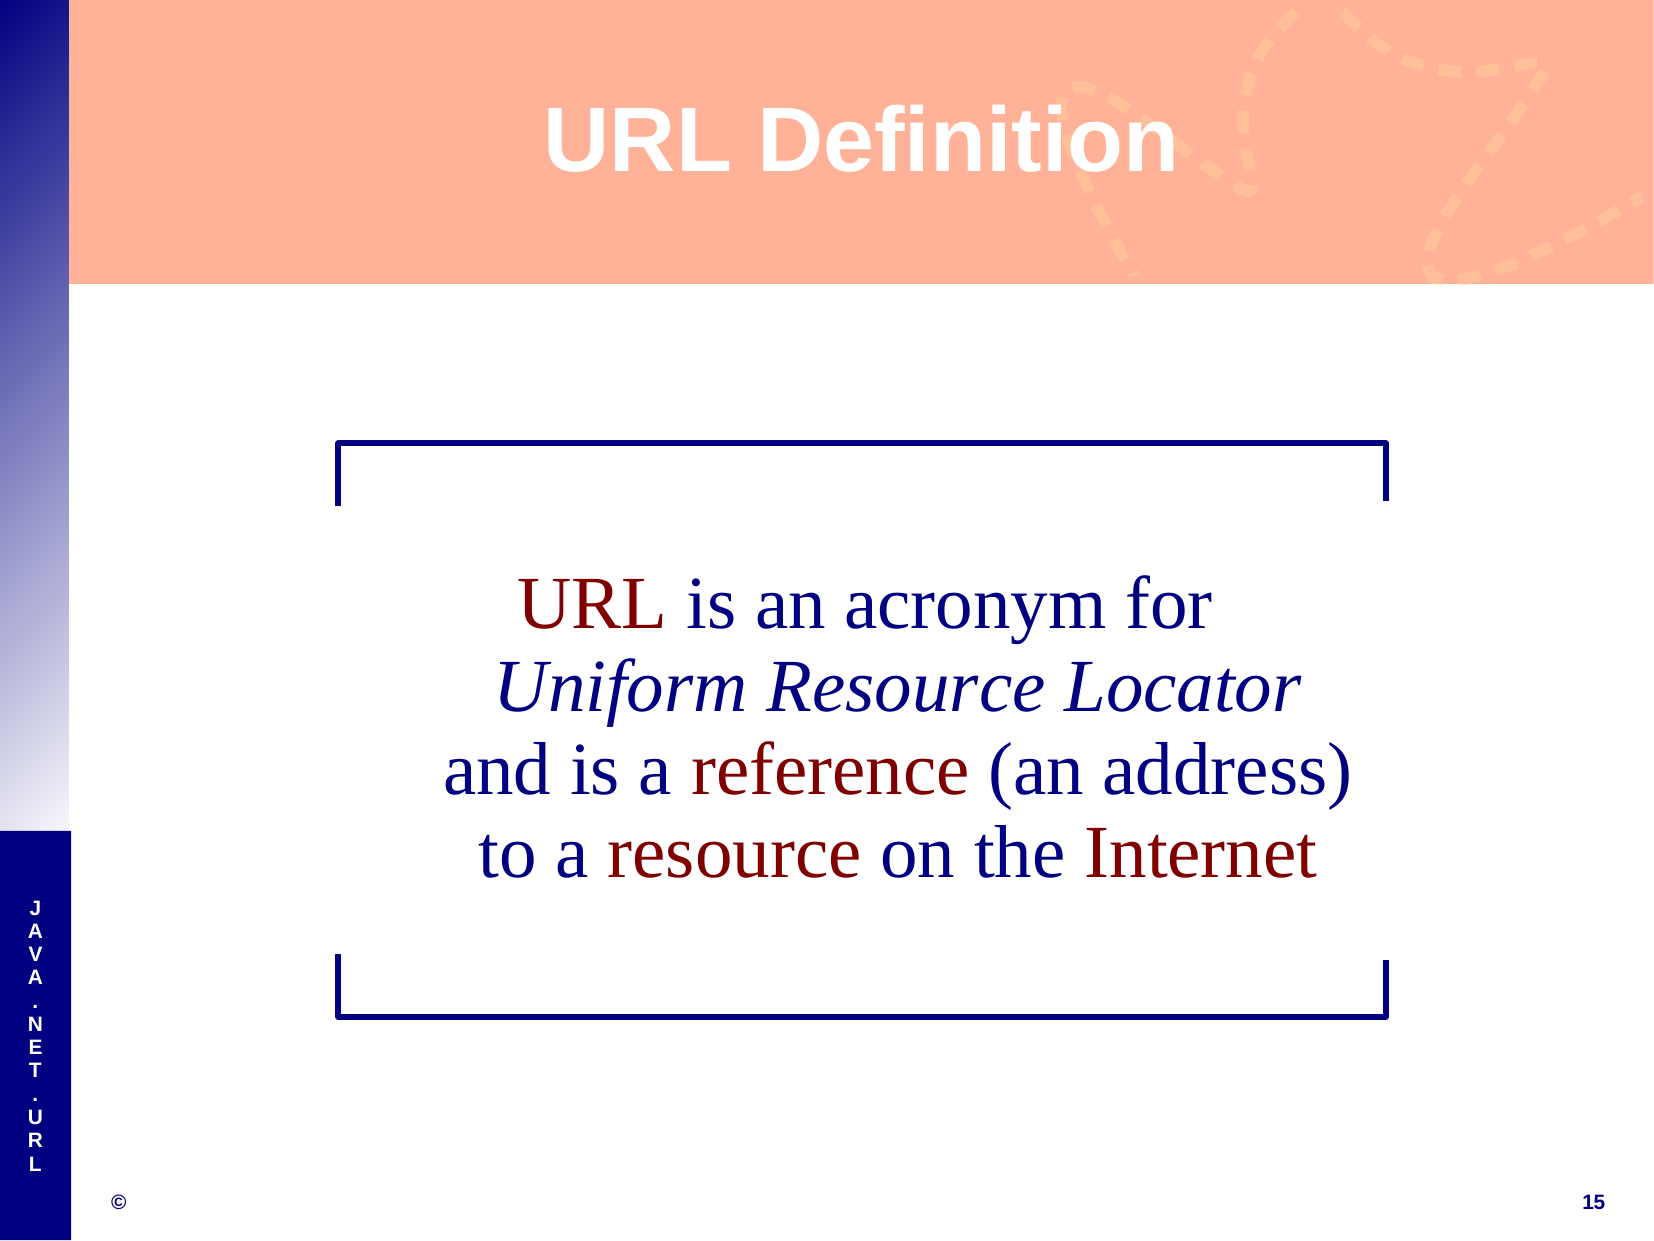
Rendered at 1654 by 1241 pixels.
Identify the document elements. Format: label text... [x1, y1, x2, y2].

text_box URL is an acronym for Uniform Resource Locator and is a reference (an address) to a resource on the Internet [357, 401, 1367, 1054]
text_box J A V A . N E T . U R L [0, 830, 71, 1241]
title URL Definition [70, 36, 1654, 244]
